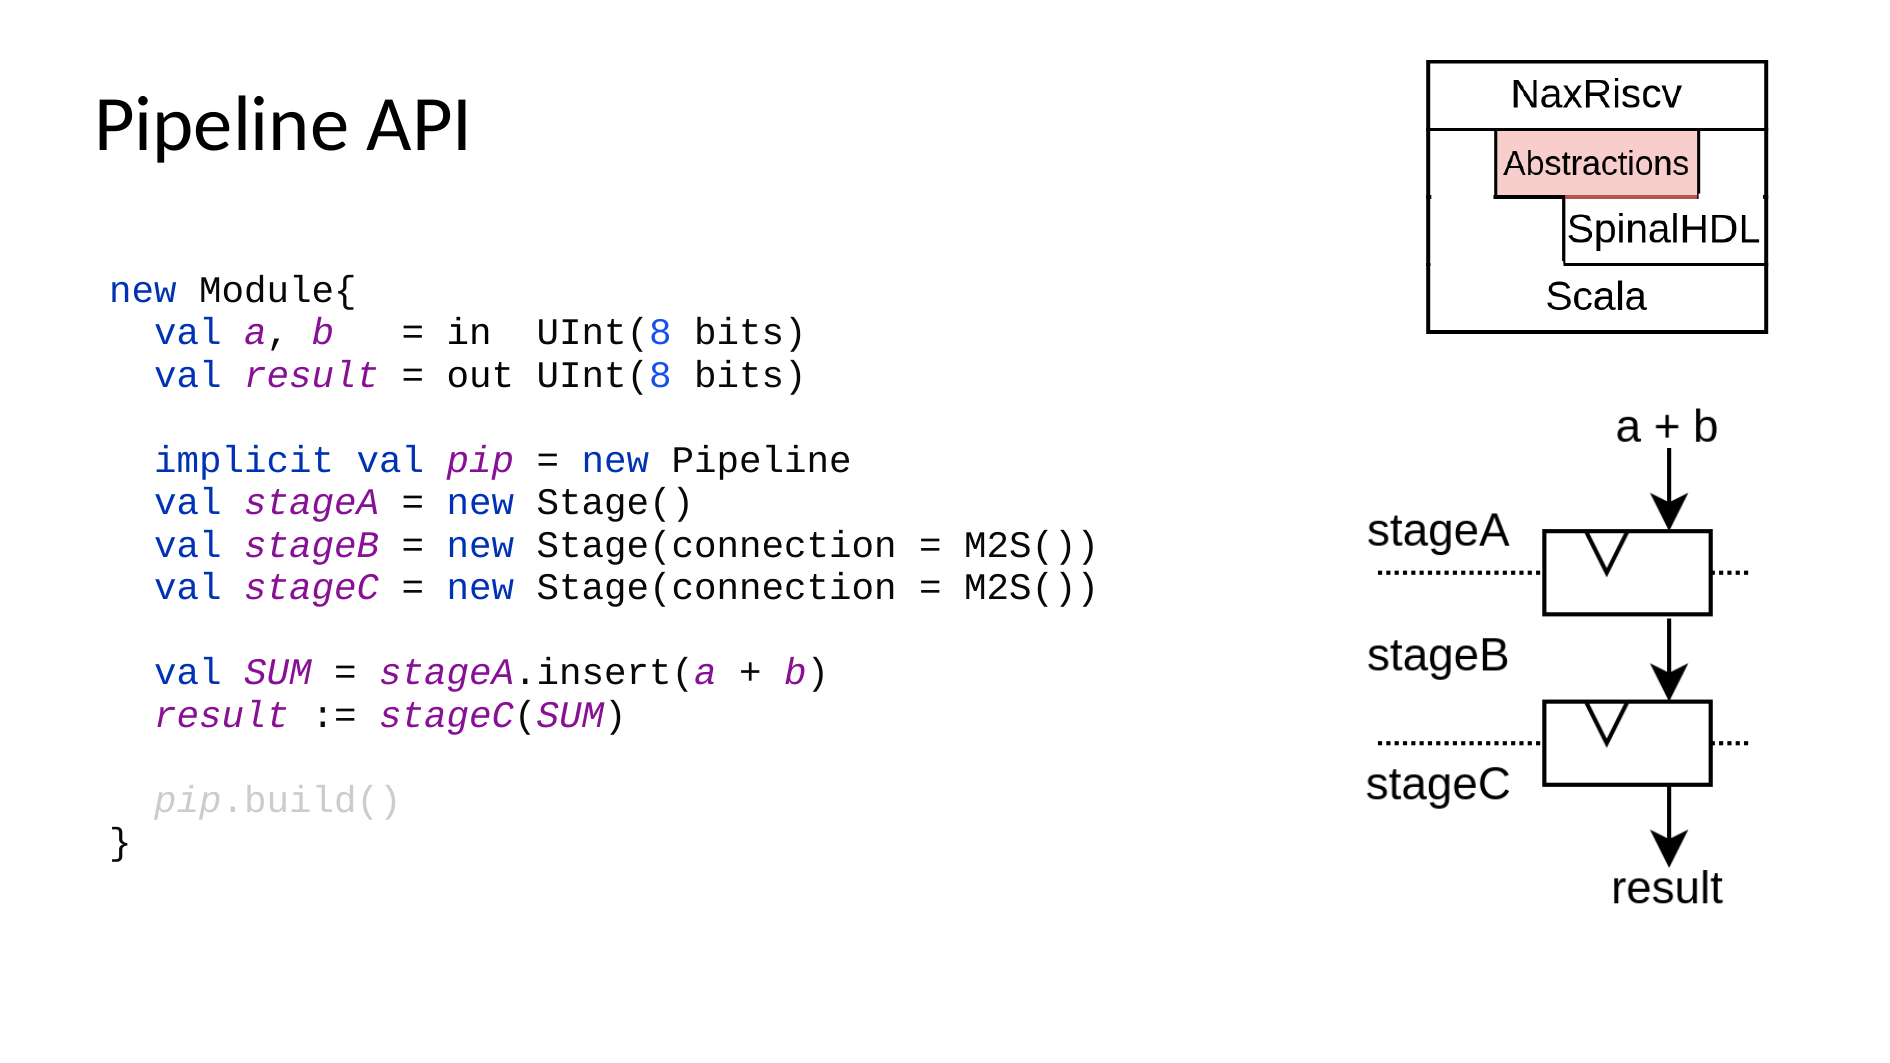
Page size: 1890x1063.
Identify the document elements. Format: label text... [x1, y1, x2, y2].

title Pipeline API [94, 42, 1796, 220]
picture [1326, 26, 1802, 974]
text_box new Module{ val a, b = in UInt(8 bits) val result = out UInt(8 bits) implicit val pip = new Pipeline val stageA = new Stage() val stageB = new Stage(connection = M2S()) val stageC = new Stage(connection = M2S()) val SUM = stageA.insert(a + b) result := stageC(SUM) pip.build() } [94, 263, 1242, 886]
